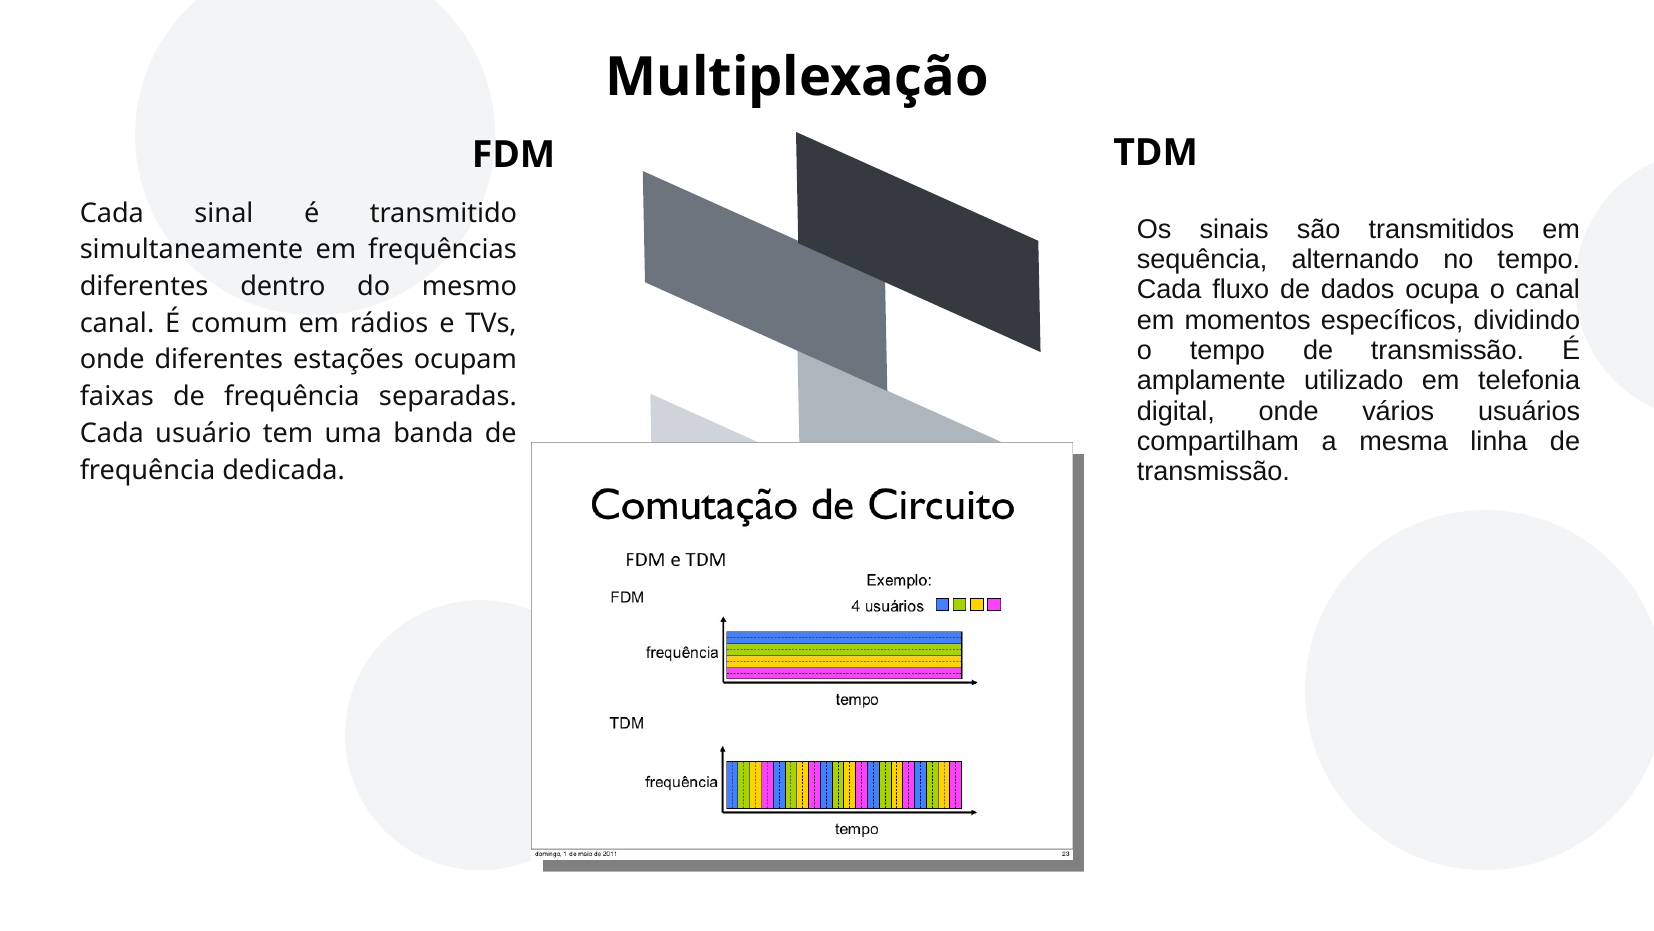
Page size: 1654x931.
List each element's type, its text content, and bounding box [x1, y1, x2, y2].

text_box FDM [240, 120, 571, 186]
text_box Cada sinal é transmitido simultaneamente em frequências diferentes dentro do mesmo canal. É comum em rádios e TVs, onde diferentes estações ocupam faixas de frequência separadas. Cada usuário tem uma banda de frequência dedicada. [65, 185, 532, 680]
text_box Os sinais são transmitidos em sequência, alternando no tempo. Cada fluxo de dados ocupa o canal em momentos específicos, dividindo o tempo de transmissão. É amplamente utilizado em telefonia digital, onde vários usuários compartilham a mesma linha de transmissão. [1122, 206, 1595, 494]
text_box Multiplexação [590, 29, 1063, 171]
text_box TDM [1098, 118, 1245, 220]
picture [531, 442, 1073, 860]
